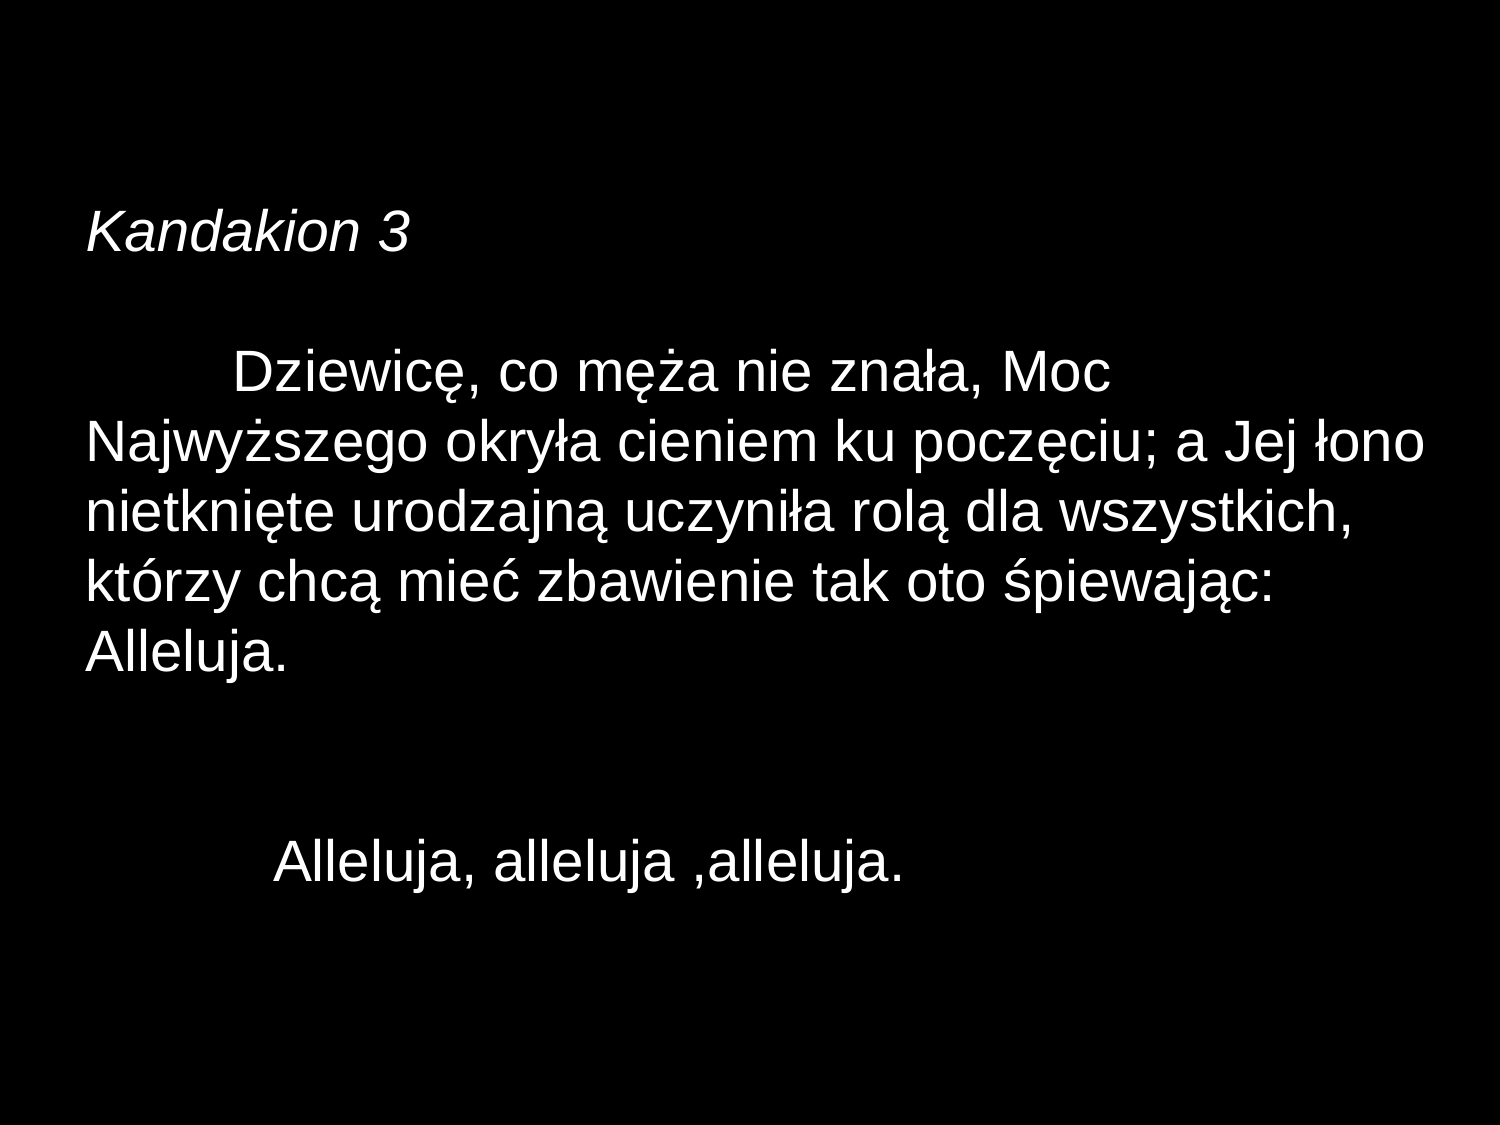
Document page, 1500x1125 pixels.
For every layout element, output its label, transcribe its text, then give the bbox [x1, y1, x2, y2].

text_box Kandakion 3 Dziewicę, co męża nie znała, Moc Najwyższego okryła cieniem ku poczęciu; a Jej łono nietknięte urodzajną uczyniła rolą dla wszystkich, którzy chcą mieć zbawienie tak oto śpiewając: Alleluja. Alleluja, alleluja ,alleluja. [70, 185, 1465, 1041]
